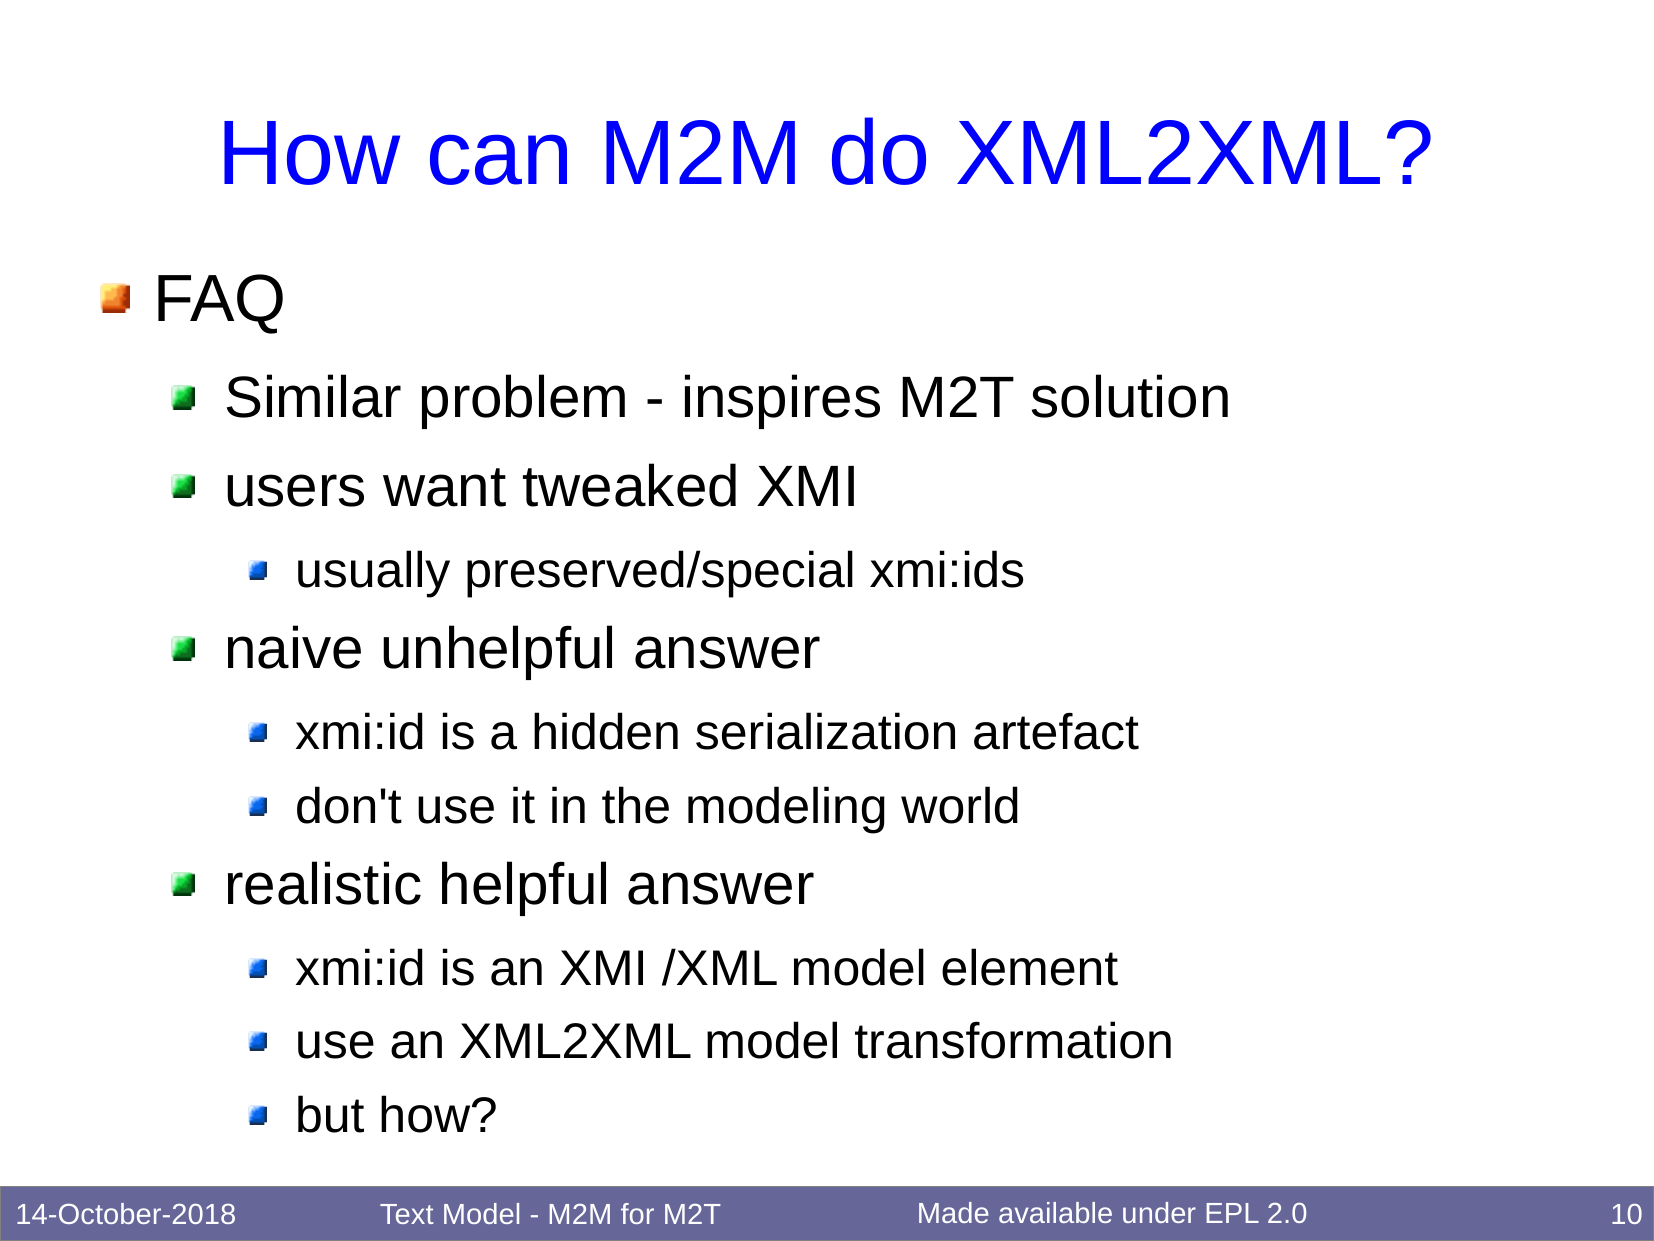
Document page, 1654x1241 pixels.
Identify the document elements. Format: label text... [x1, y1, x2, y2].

title How can M2M do XML2XML? [82, 49, 1571, 257]
list FAQ Similar problem - inspires M2T solution users want tweaked XMI usually preserved/special xmi:ids naive unhelpful answer xmi:id is a hidden serialization artefact don't use it in the modeling world realistic helpful answer xmi:id is an XMI /XML model element use an XML2XML model transformation but how? [82, 260, 1571, 1188]
